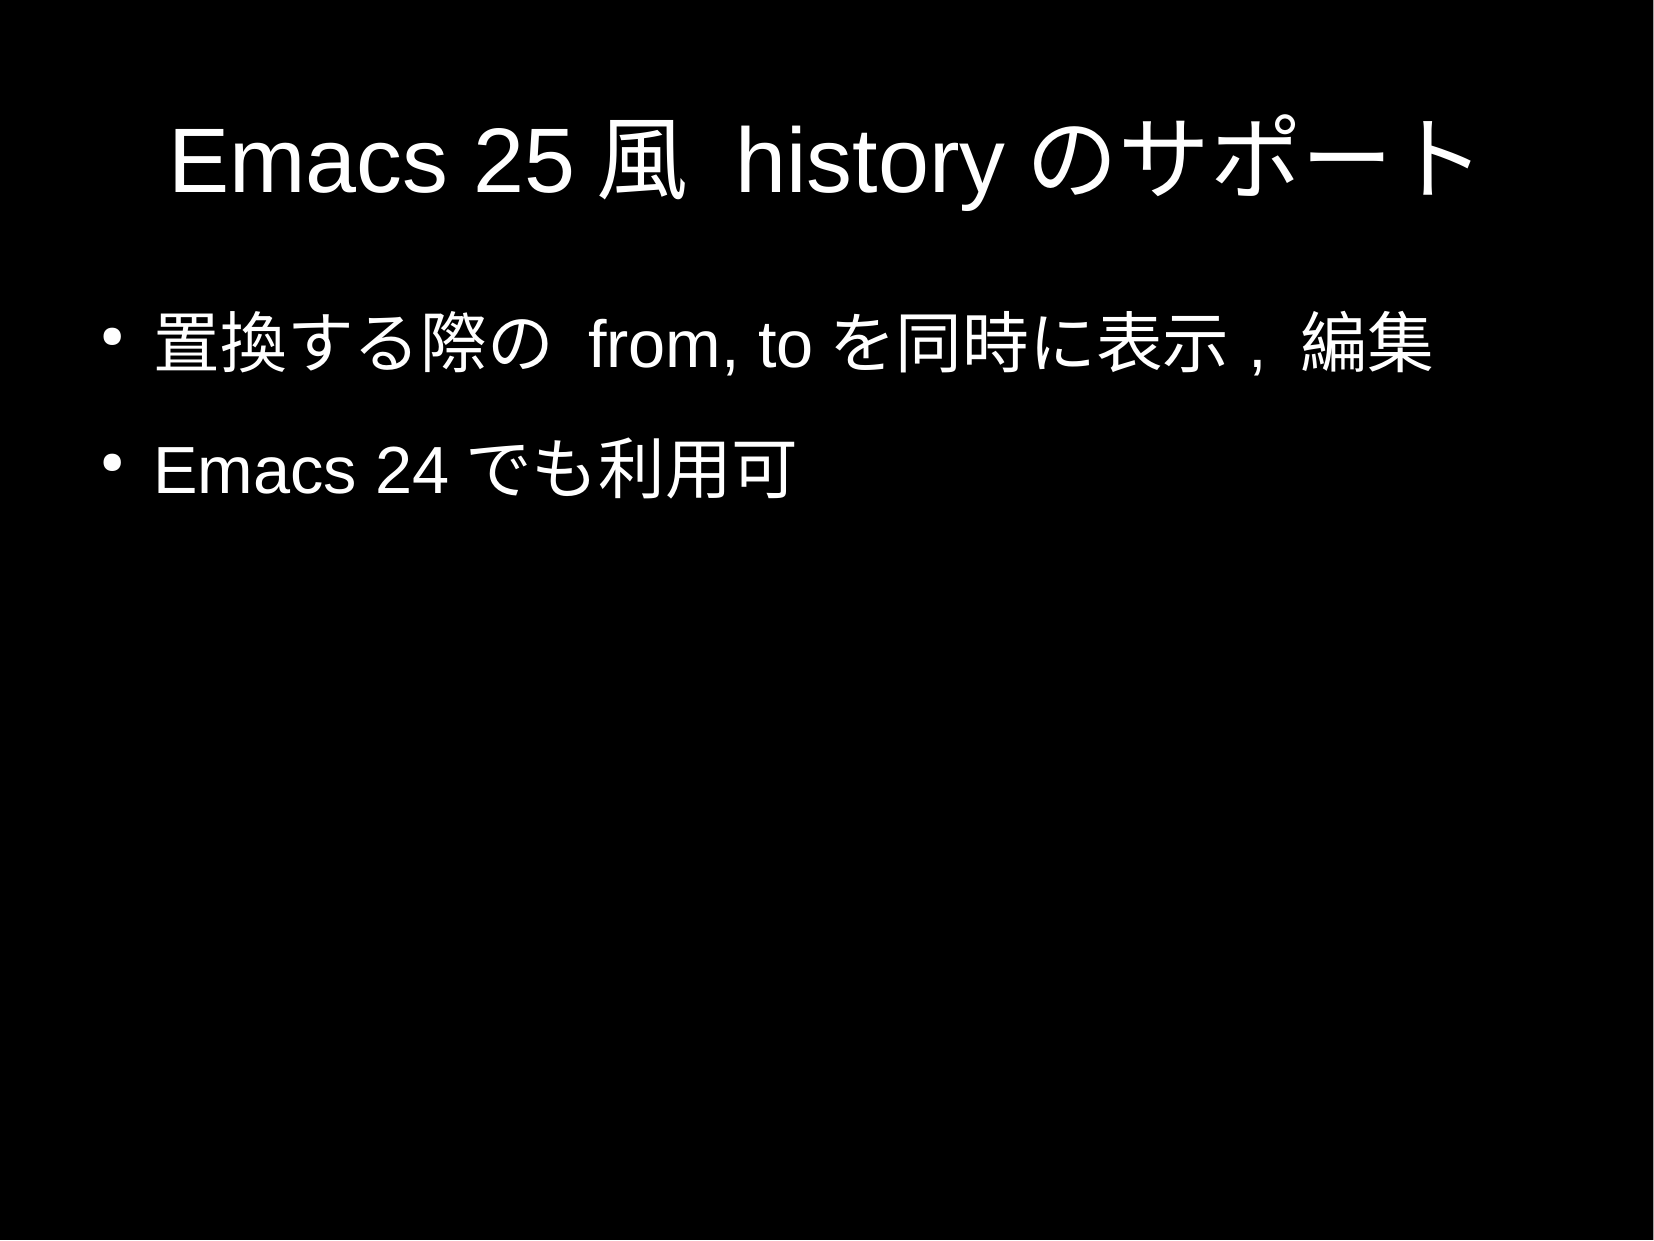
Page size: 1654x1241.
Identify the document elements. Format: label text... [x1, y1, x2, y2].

title Emacs 25風 historyのサポート [82, 49, 1571, 257]
list 置換する際の from, toを同時に表示, 編集 Emacs 24でも利用可 [82, 290, 1571, 1010]
